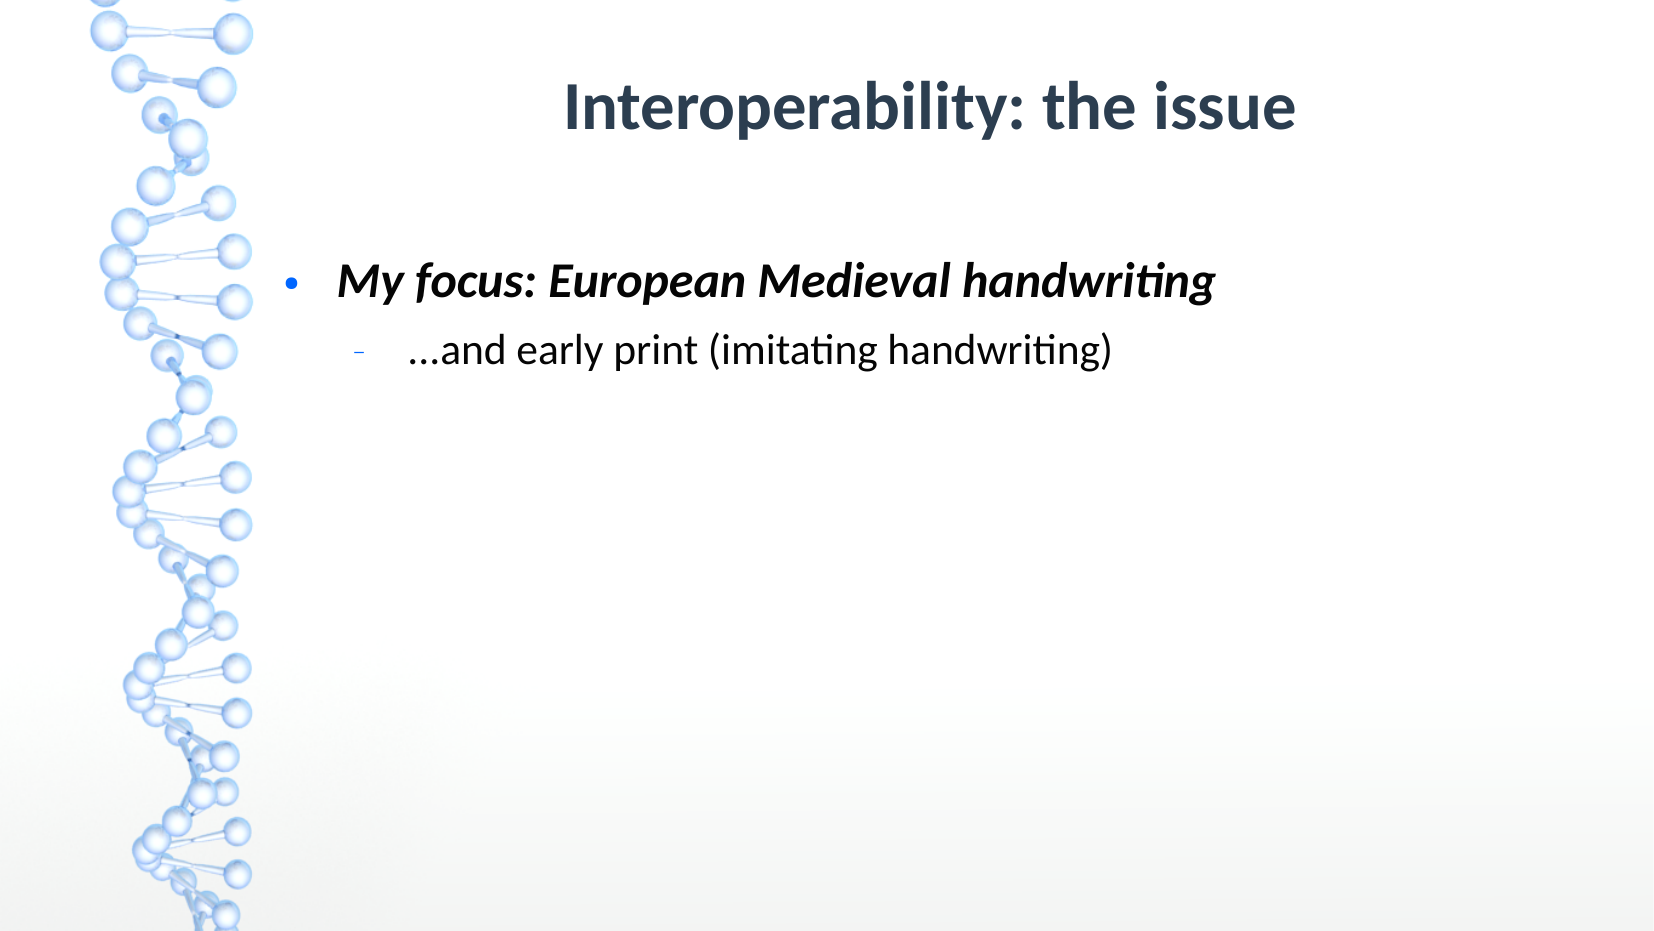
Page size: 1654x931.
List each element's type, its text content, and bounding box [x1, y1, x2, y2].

picture [0, 0, 1654, 931]
list My focus: European Medieval handwriting ...and early print (imitating handwriting) [265, 259, 1595, 876]
title Interoperability: the issue [265, 35, 1595, 189]
